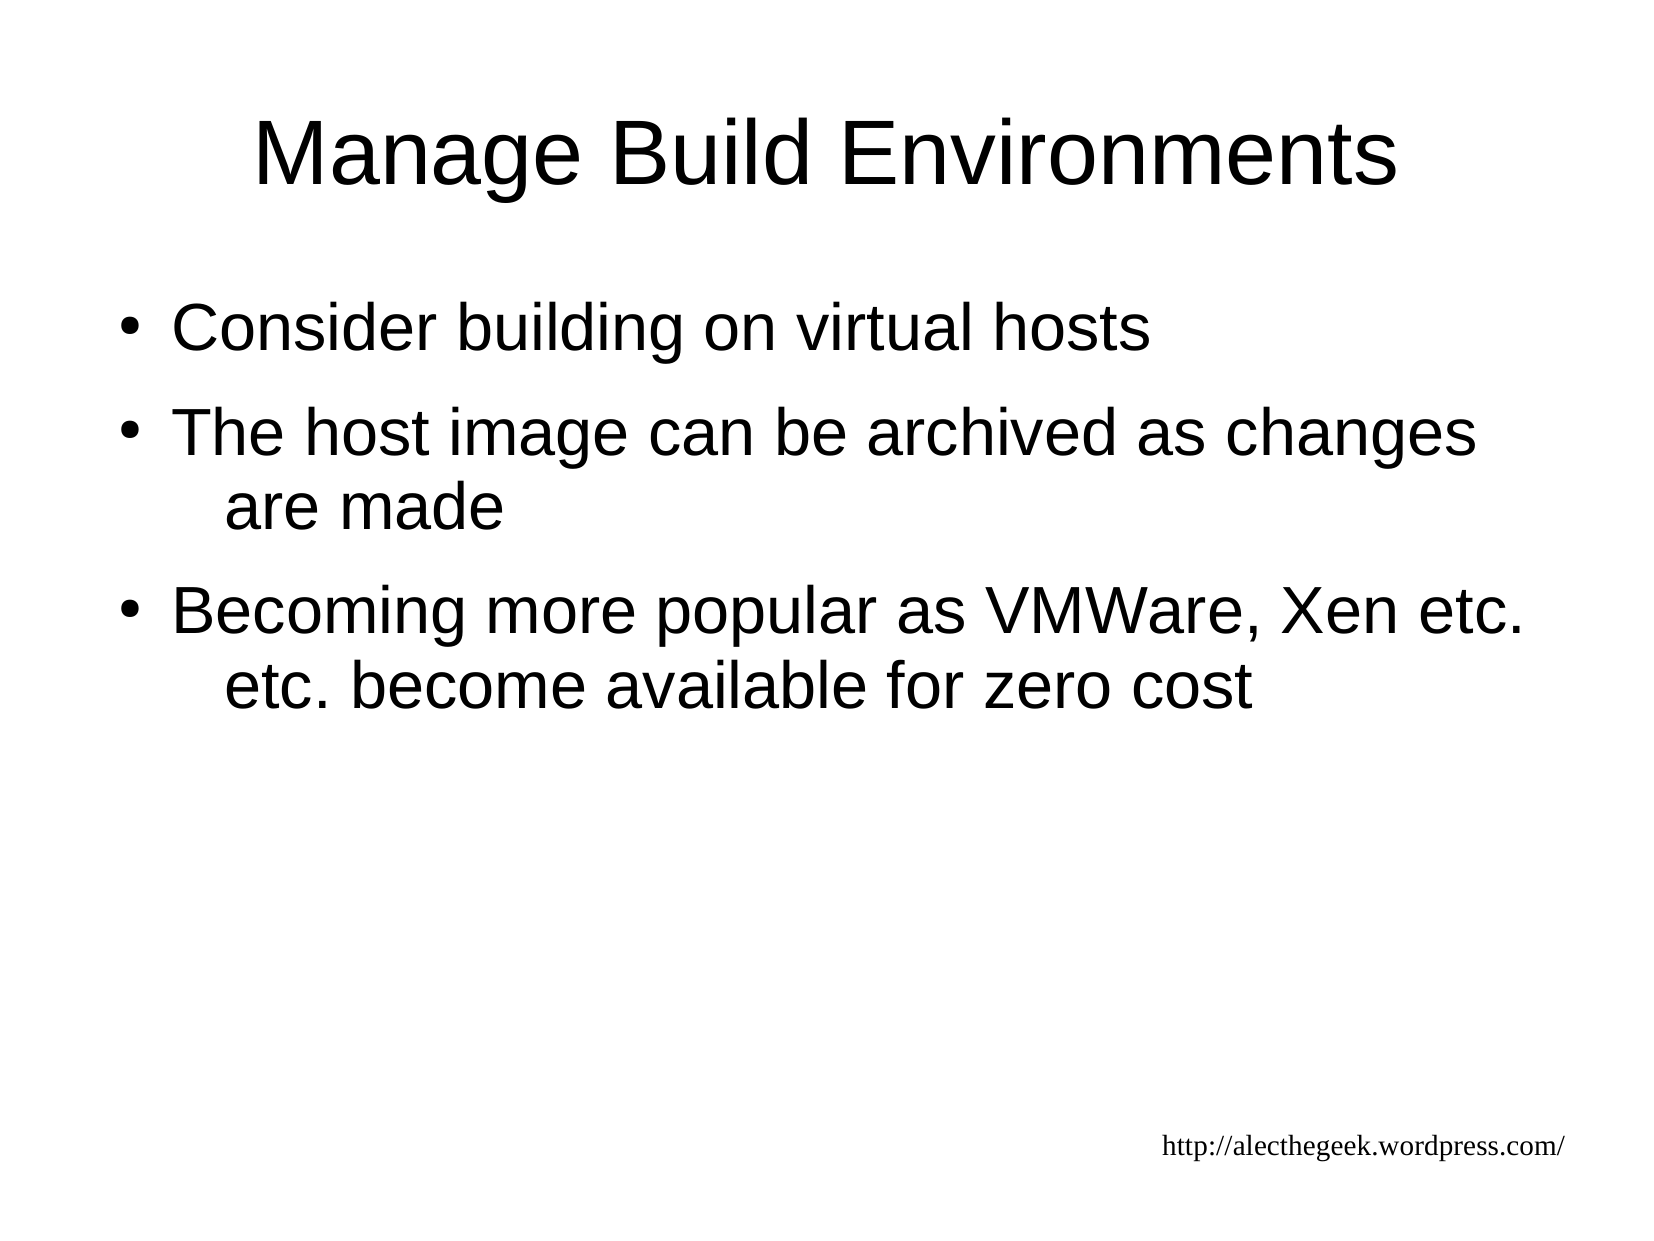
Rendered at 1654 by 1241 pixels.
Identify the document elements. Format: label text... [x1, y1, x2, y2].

list Consider building on virtual hosts The host image can be archived as changes are made Becoming more popular as VMWare, Xen etc. etc. become available for zero cost [82, 290, 1571, 1109]
title Manage Build Environments [82, 49, 1571, 257]
